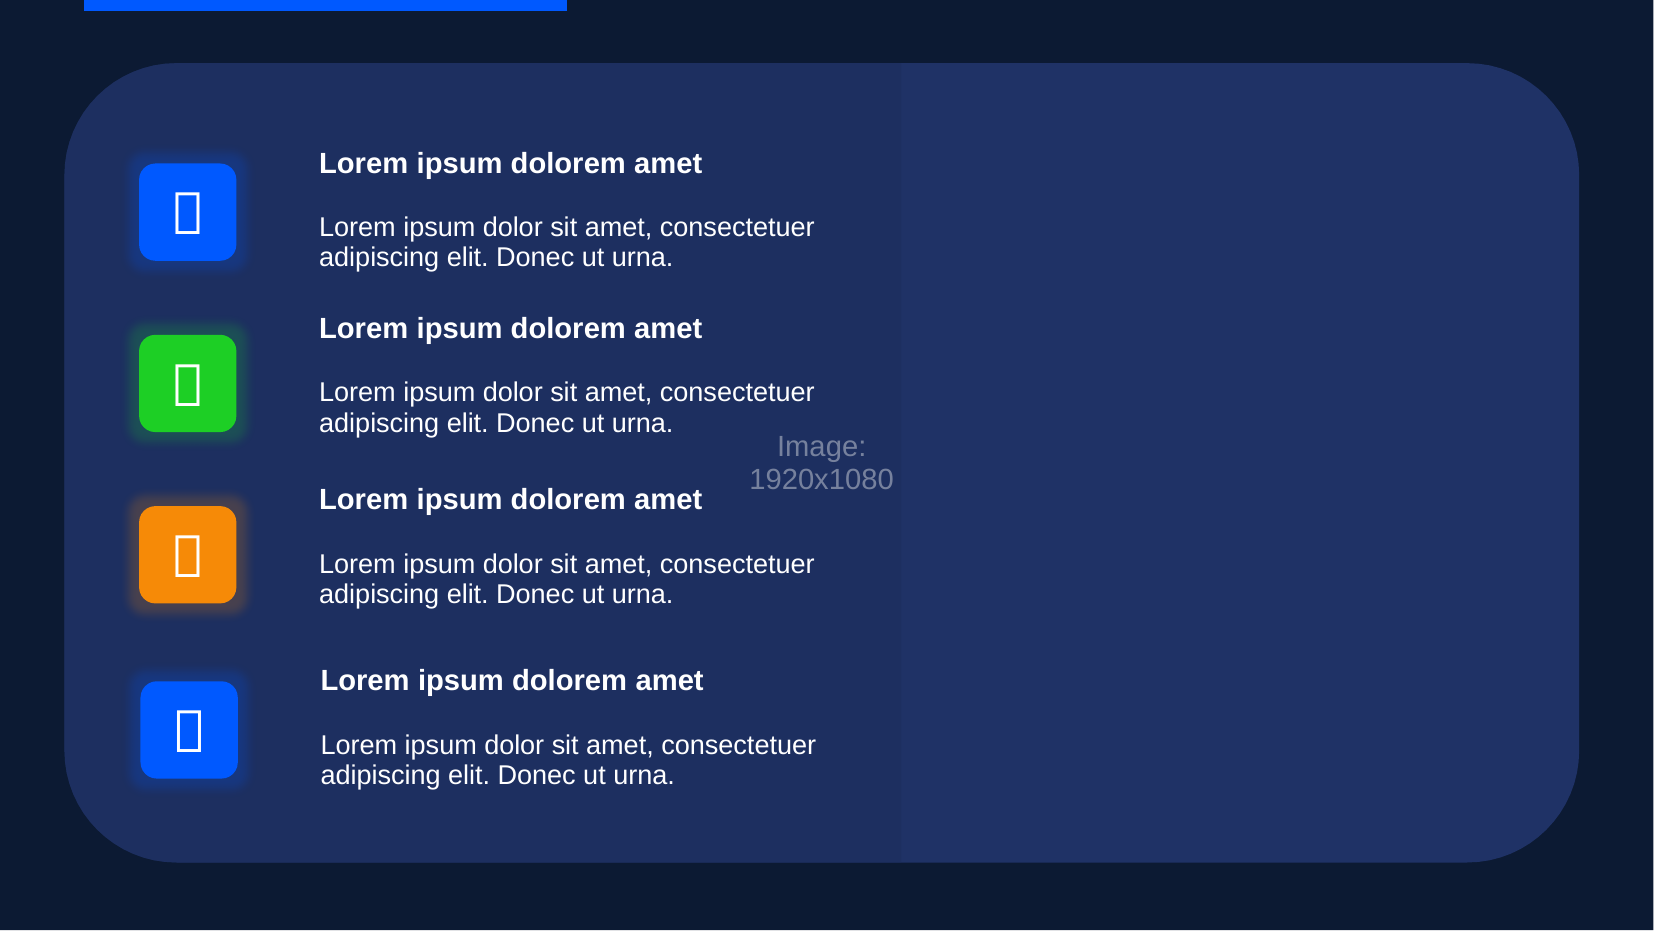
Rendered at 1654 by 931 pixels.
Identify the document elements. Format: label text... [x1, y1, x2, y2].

text_box  [139, 506, 237, 604]
text_box Lorem ipsum dolorem amet Lorem ipsum dolor sit amet, consectetuer adipiscing elit. Donec ut urna. [283, 146, 863, 305]
text_box Lorem ipsum dolorem amet Lorem ipsum dolor sit amet, consectetuer adipiscing elit. Donec ut urna. [283, 311, 863, 470]
text_box Lorem ipsum dolorem amet Lorem ipsum dolor sit amet, consectetuer adipiscing elit. Donec ut urna. [283, 483, 863, 642]
text_box Image: 1920x1080 [902, 63, 1580, 863]
text_box [64, 63, 902, 863]
text_box  [139, 334, 237, 433]
text_box Lorem ipsum dolorem amet Lorem ipsum dolor sit amet, consectetuer adipiscing elit. Donec ut urna. [285, 664, 864, 823]
text_box  [139, 163, 237, 261]
text_box  [140, 681, 238, 779]
